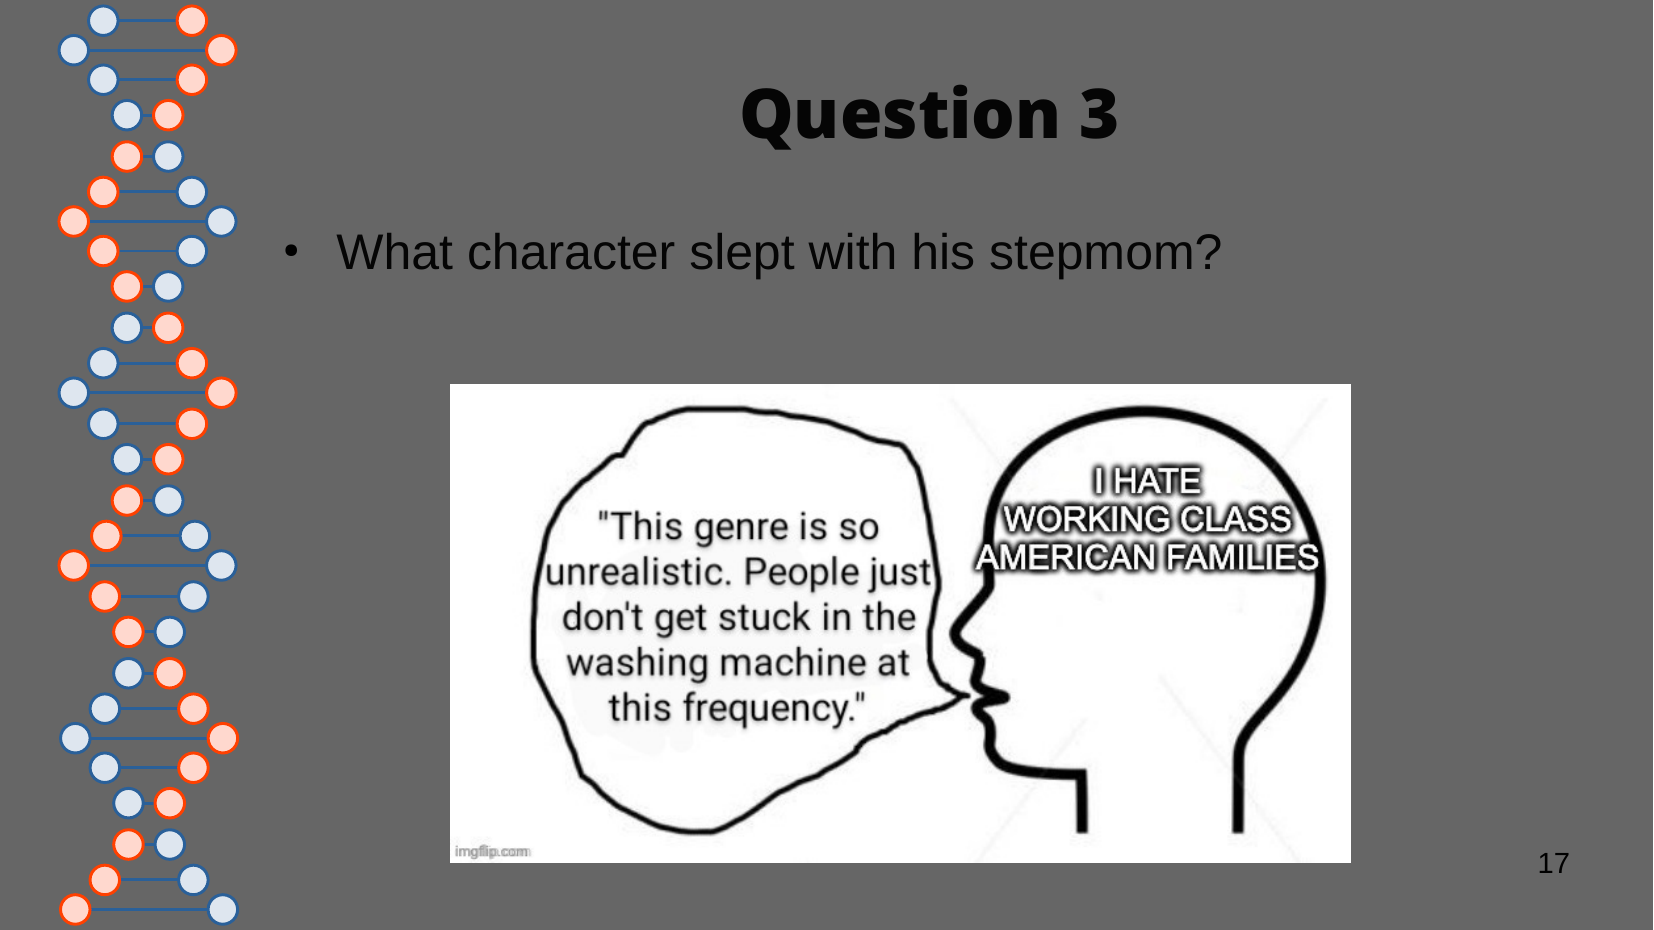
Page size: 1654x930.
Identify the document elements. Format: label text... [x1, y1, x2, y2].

title Question 3 [265, 35, 1594, 189]
list What character slept with his stepmom? [265, 224, 1594, 764]
picture [450, 384, 1351, 863]
